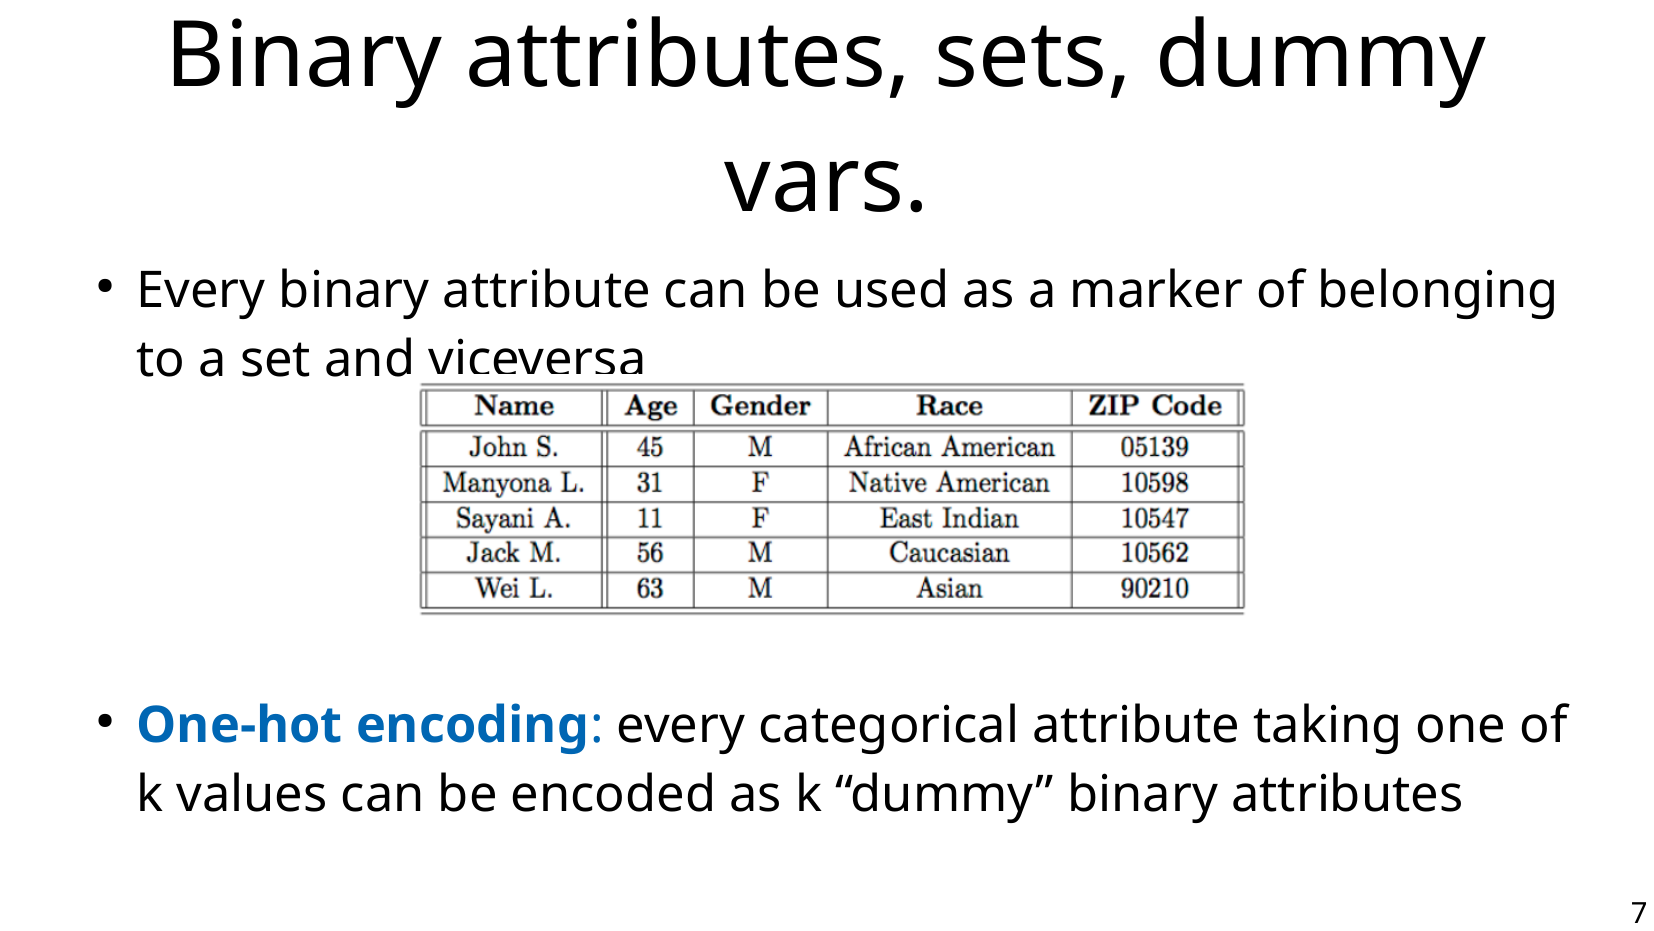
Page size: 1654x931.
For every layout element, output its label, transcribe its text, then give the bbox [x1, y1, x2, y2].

picture [405, 374, 1261, 626]
list Every binary attribute can be used as a marker of belonging to a set and viceversa One-hot encoding: every categorical attribute taking one of k values can be encoded as k “dummy” binary attributes [82, 253, 1571, 841]
title Binary attributes, sets, dummy vars. [82, 1, 1571, 226]
